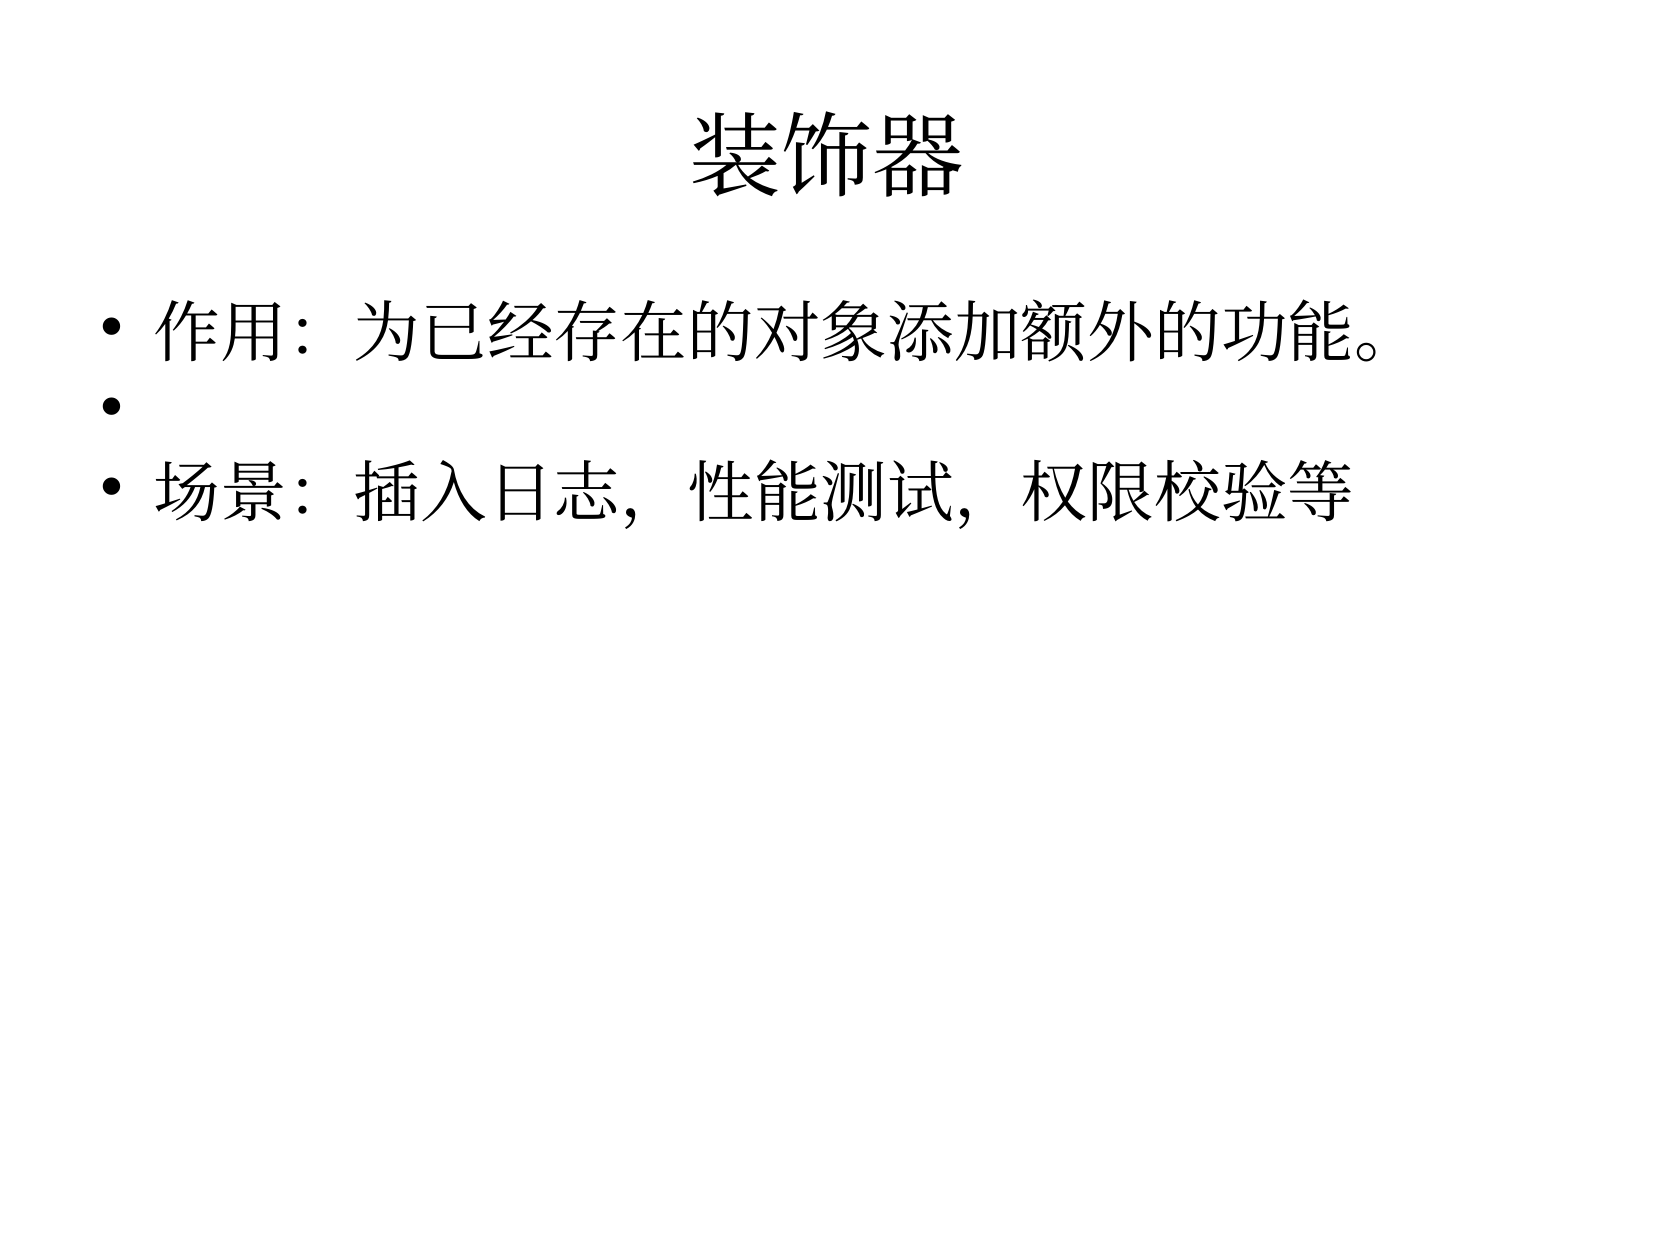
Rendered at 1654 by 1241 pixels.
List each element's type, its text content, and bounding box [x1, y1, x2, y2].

text_box 装饰器 [82, 49, 1571, 257]
text_box 作用：为已经存在的对象添加额外的功能。 场景：插入日志，性能测试，权限校验等 [82, 290, 1571, 1010]
